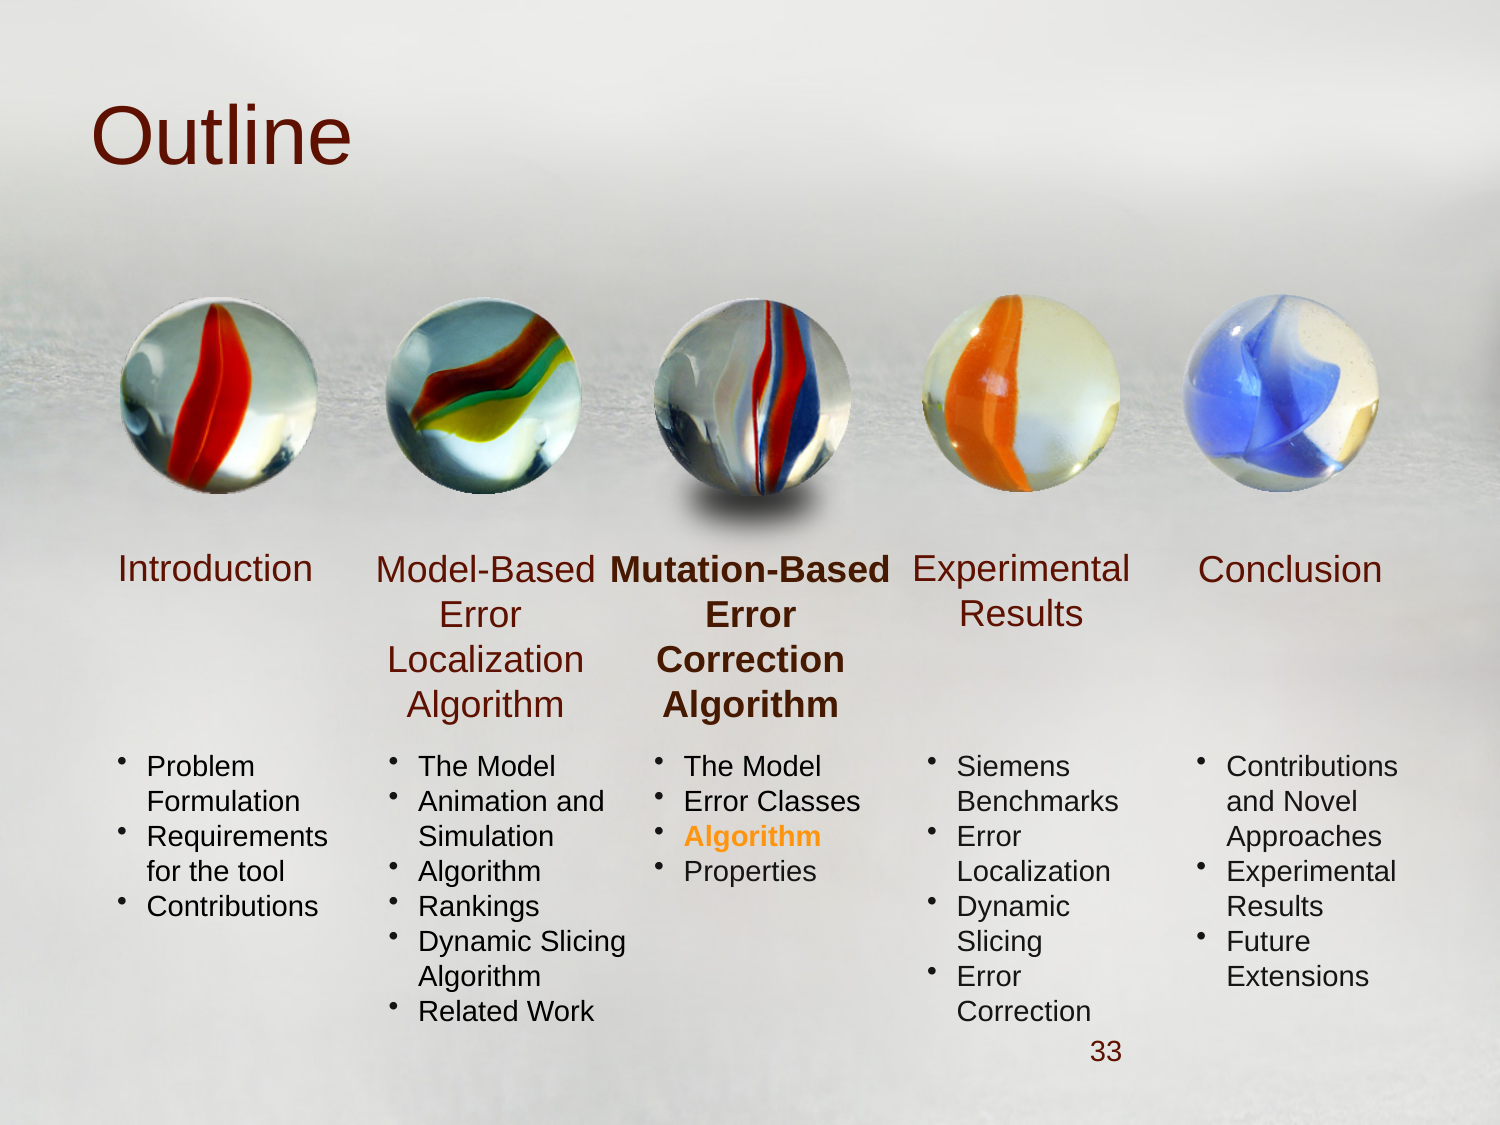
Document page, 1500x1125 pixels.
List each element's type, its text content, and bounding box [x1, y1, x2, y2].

text_box Problem Formulation Requirements for the tool Contributions [102, 740, 360, 1125]
text_box Conclusion [1183, 537, 1398, 597]
text_box Model-Based Error Localization Algorithm [360, 537, 595, 732]
text_box The Model Animation and Simulation Algorithm Rankings Dynamic Slicing Algorithm Related Work [373, 740, 639, 1125]
title Outline [75, 37, 1425, 225]
text_box Contributions and Novel Approaches Experimental Results Future Extensions [1181, 740, 1440, 1125]
text_box The Model Error Classes Algorithm Properties [639, 740, 912, 1125]
text_box Experimental Results [897, 536, 1145, 642]
text_box Mutation-Based Error Correction Algorithm [595, 537, 907, 732]
text_box Introduction [102, 536, 328, 597]
picture [0, 0, 1500, 1125]
text_box Siemens Benchmarks Error Localization Dynamic Slicing Error Correction [912, 740, 1138, 1125]
